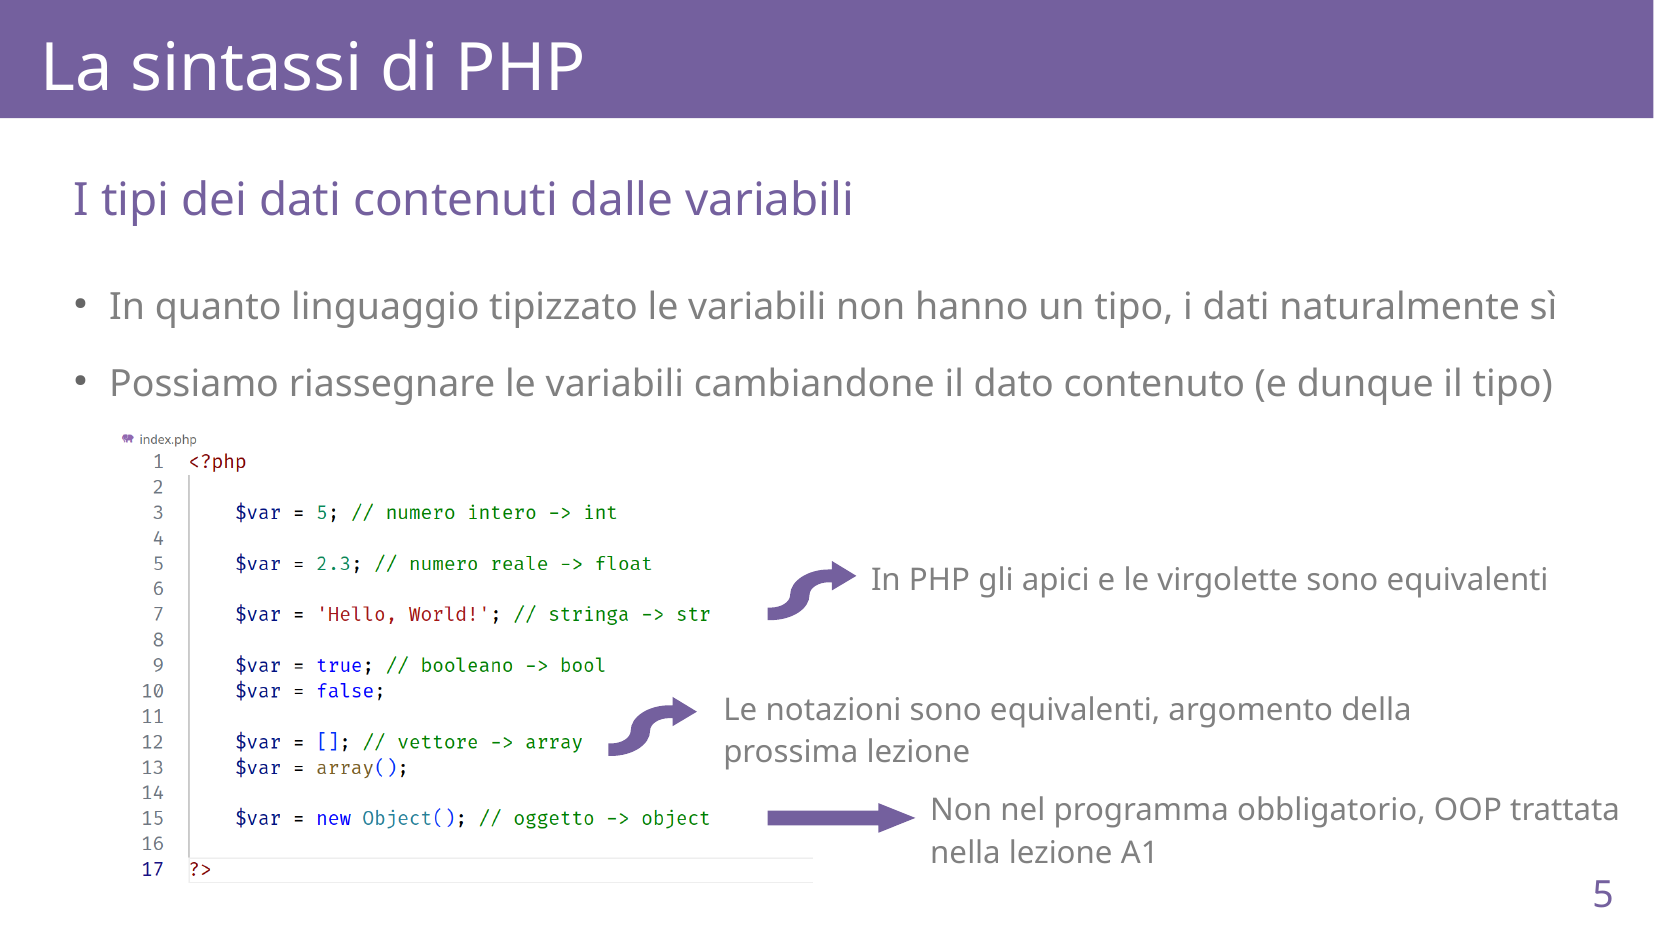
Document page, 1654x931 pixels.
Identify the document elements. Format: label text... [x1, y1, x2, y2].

text_box [767, 803, 915, 833]
text_box [767, 561, 856, 621]
text_box I tipi dei dati contenuti dalle variabili [59, 158, 1107, 229]
text_box Non nel programma obbligatorio, OOP trattata nella lezione A1 [915, 779, 1654, 931]
text_box [608, 696, 697, 756]
text_box La sintassi di PHP [25, 11, 523, 107]
picture [116, 429, 813, 886]
text_box Le notazioni sono equivalenti, argomento della prossima lezione [708, 679, 1477, 780]
text_box In PHP gli apici e le virgolette sono equivalenti [856, 549, 1625, 721]
text_box In quanto linguaggio tipizzato le variabili non hanno un tipo, i dati naturalmente sì Possiamo riassegnare le variabili cambiandone il dato contenuto (e dunque il tipo) [59, 246, 1540, 532]
text_box [0, 0, 1654, 119]
